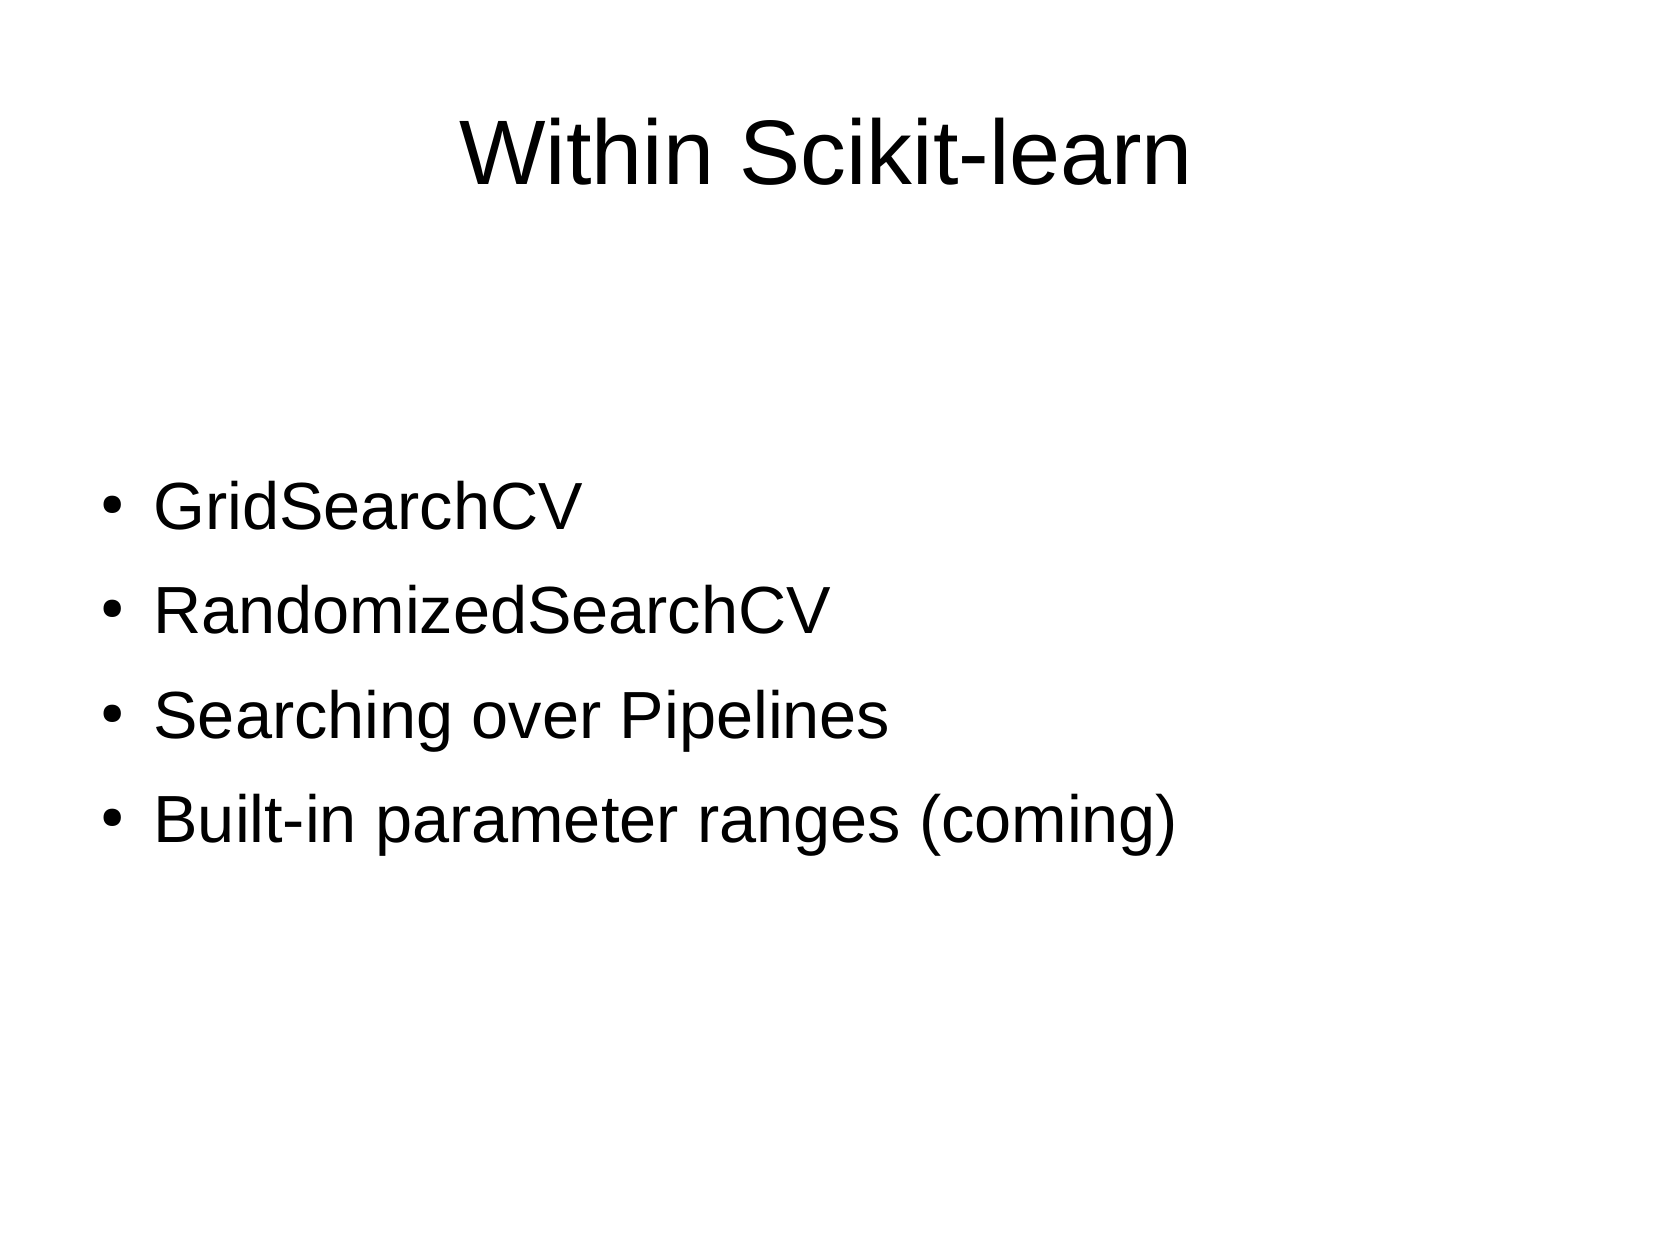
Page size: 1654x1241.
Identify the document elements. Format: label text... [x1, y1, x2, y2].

title Within Scikit-learn [82, 49, 1571, 257]
list GridSearchCV RandomizedSearchCV Searching over Pipelines Built-in parameter ranges (coming) [82, 290, 1571, 1010]
